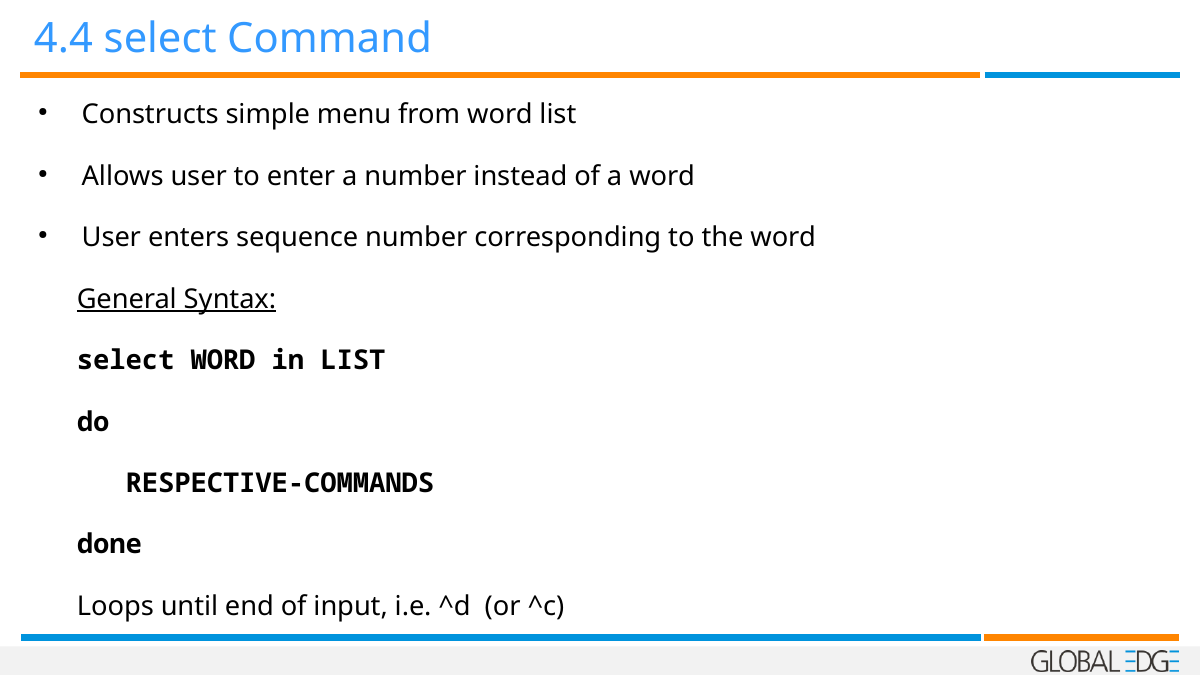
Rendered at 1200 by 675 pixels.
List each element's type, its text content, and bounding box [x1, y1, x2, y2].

title 4.4 select Command [12, 9, 1088, 63]
list Constructs simple menu from word list Allows user to enter a number instead of a word User enters sequence number corresponding to the word General Syntax: select WORD in LIST do RESPECTIVE-COMMANDS done Loops until end of input, i.e. ^d (or ^c) [23, 94, 1170, 626]
picture [1031, 650, 1179, 672]
